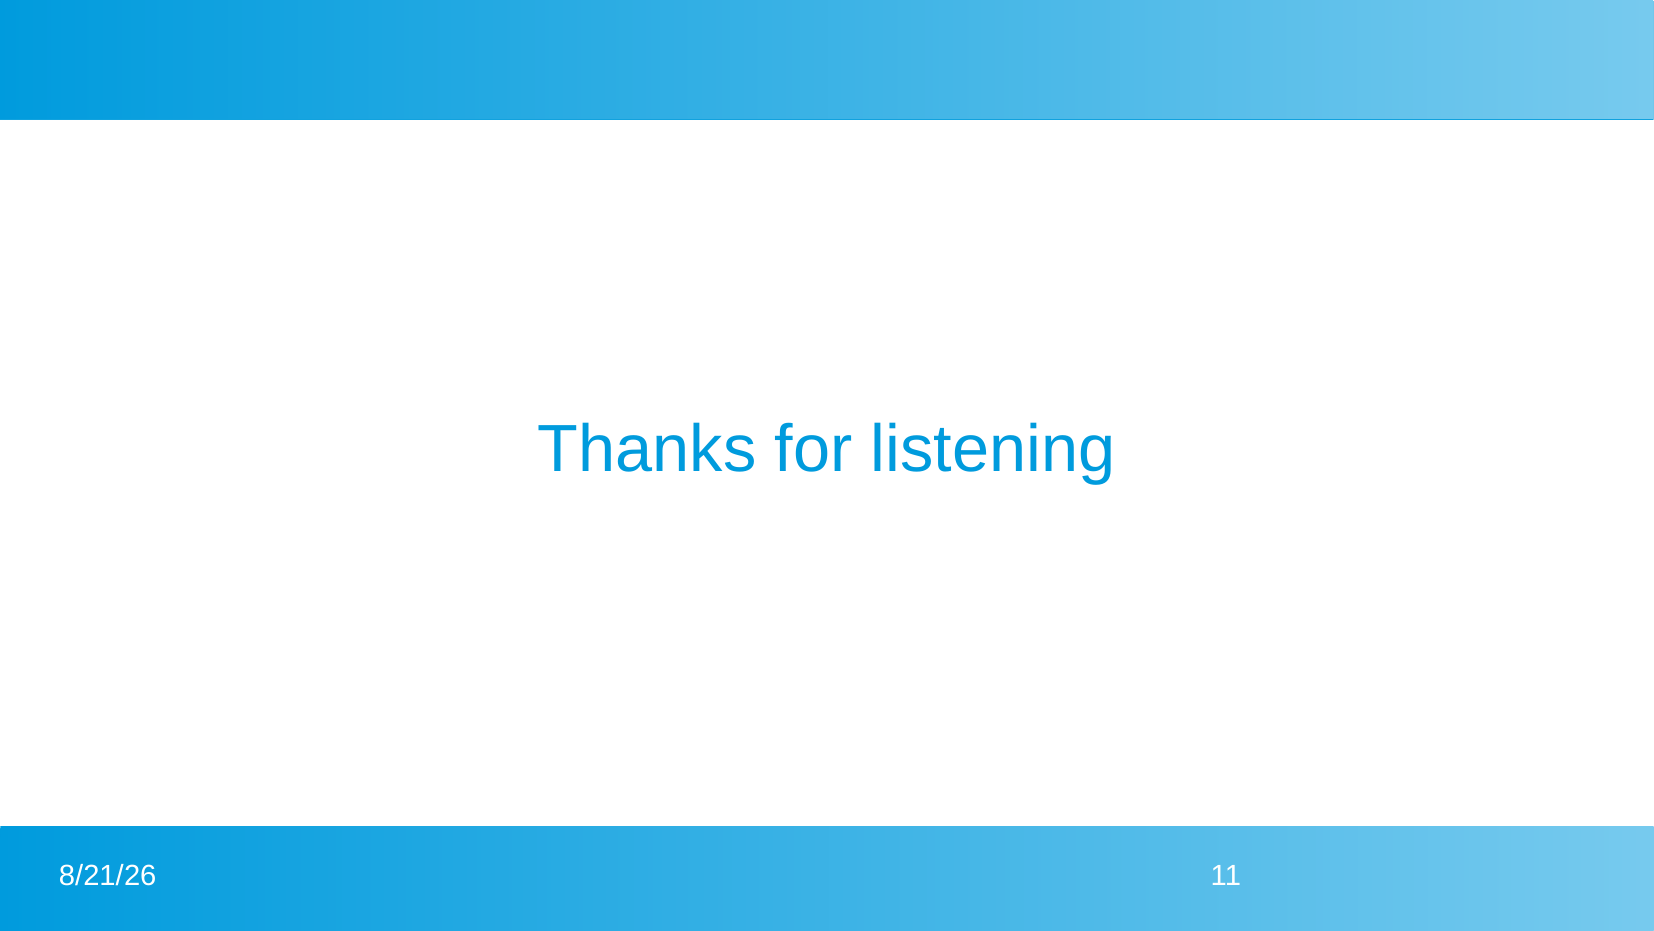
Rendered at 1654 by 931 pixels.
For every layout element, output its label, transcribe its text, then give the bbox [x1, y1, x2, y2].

text_box <number> [1210, 856, 1595, 916]
subtitle Thanks for listening [59, 262, 1595, 627]
text_box 3/8/23 [59, 856, 443, 916]
